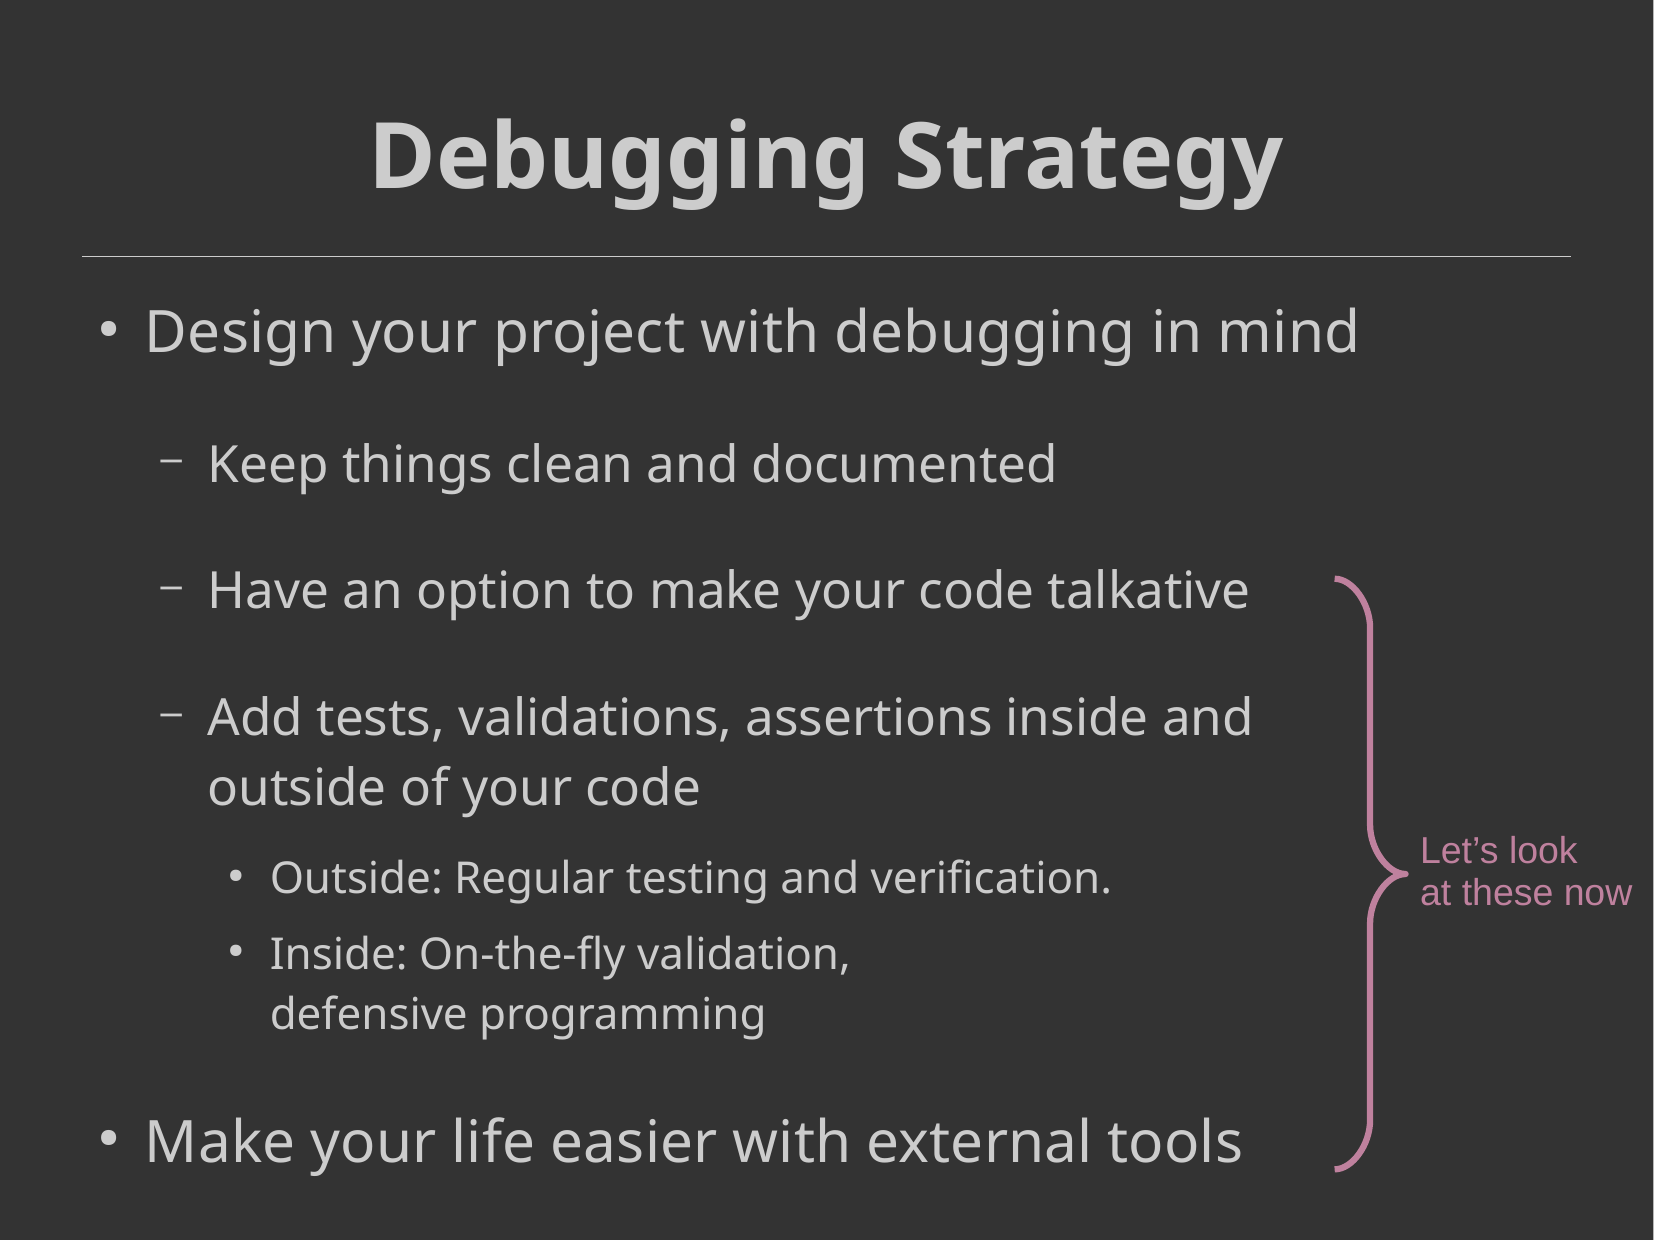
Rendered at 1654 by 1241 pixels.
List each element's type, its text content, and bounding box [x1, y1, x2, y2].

title Debugging Strategy [82, 49, 1571, 257]
list Design your project with debugging in mind Keep things clean and documented Have an option to make your code talkative Add tests, validations, assertions inside and outside of your code Outside: Regular testing and verification. Inside: On-the-fly validation, defensive programming Make your life easier with external tools [82, 290, 1571, 1182]
text_box Let’s look at these now [1405, 822, 1648, 922]
